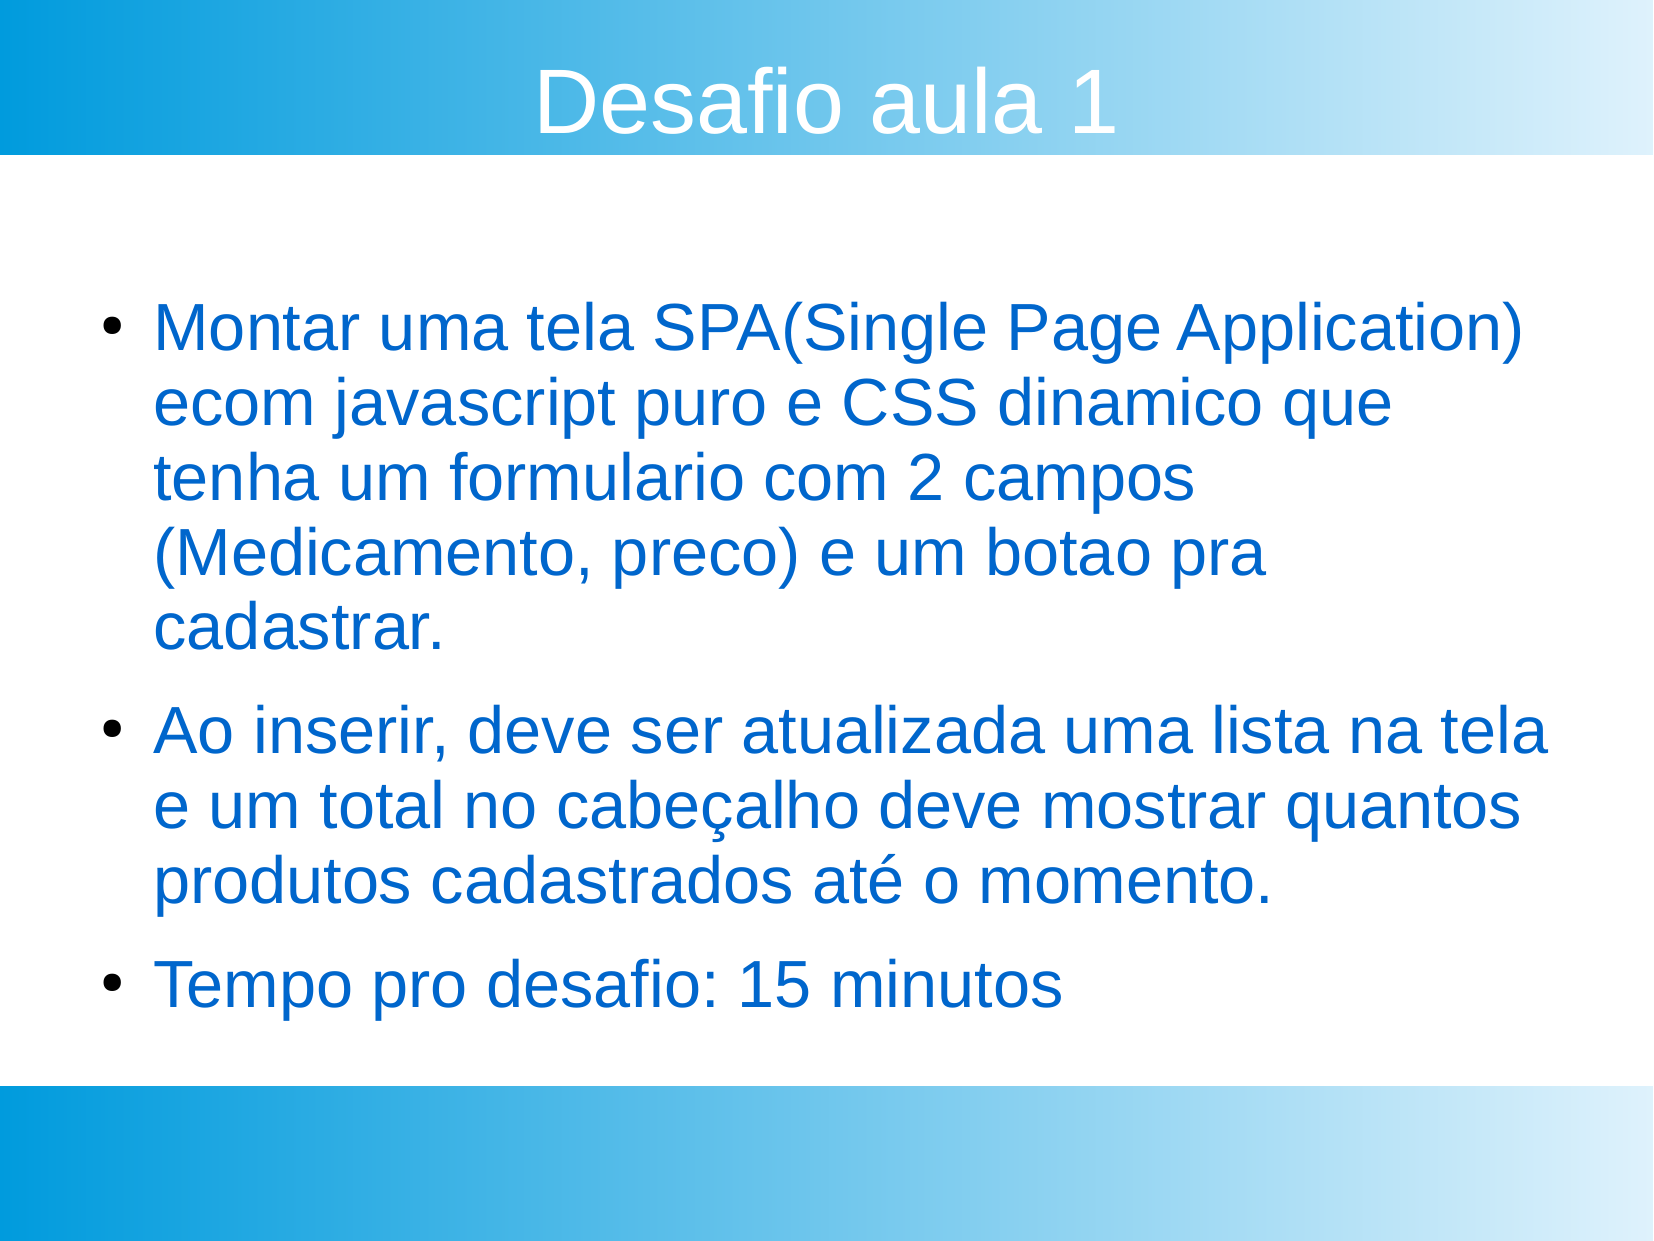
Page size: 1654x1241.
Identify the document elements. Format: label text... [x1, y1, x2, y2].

title Desafio aula 1 [82, 49, 1571, 155]
list Montar uma tela SPA(Single Page Application) ecom javascript puro e CSS dinamico que tenha um formulario com 2 campos (Medicamento, preco) e um botao pra cadastrar. Ao inserir, deve ser atualizada uma lista na tela e um total no cabeçalho deve mostrar quantos produtos cadastrados até o momento. Tempo pro desafio: 15 minutos [82, 290, 1571, 1010]
